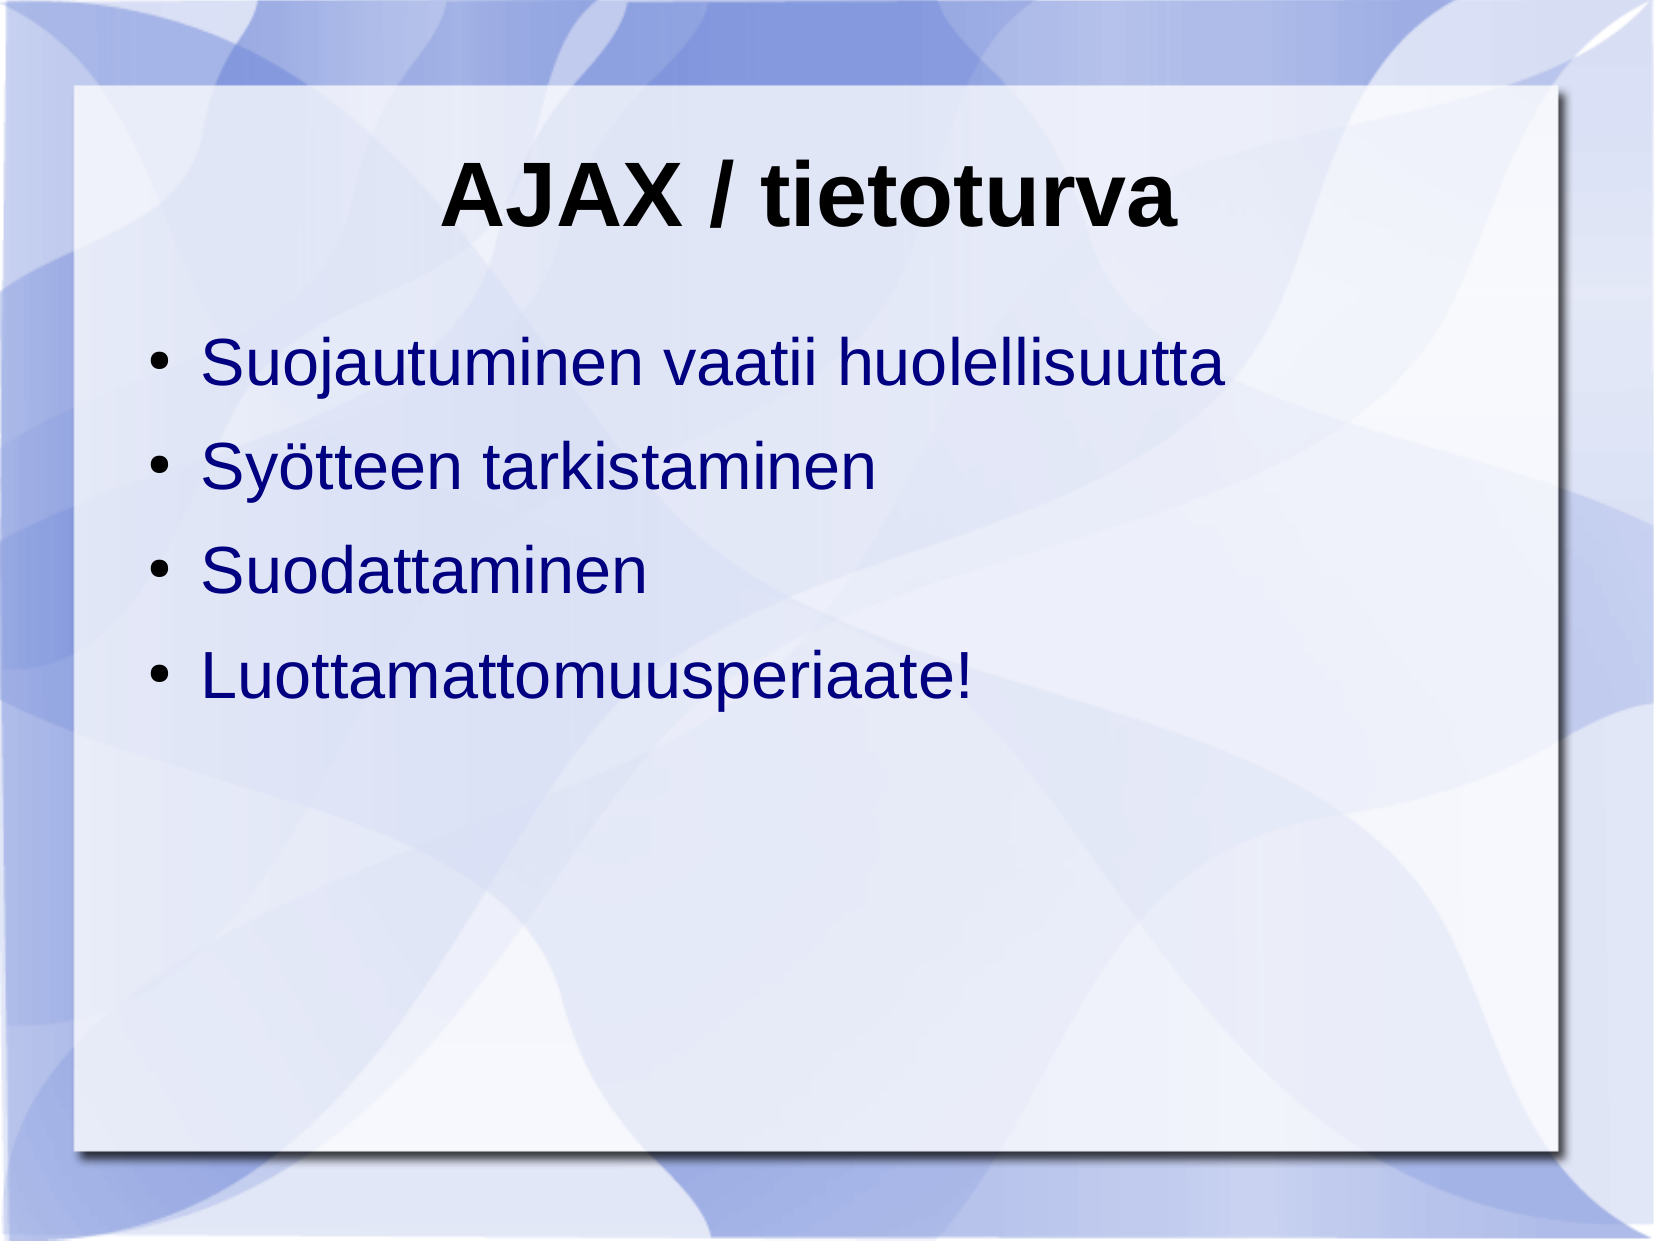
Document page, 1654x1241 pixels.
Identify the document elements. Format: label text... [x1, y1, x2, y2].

picture [0, 0, 1654, 1241]
list Suojautuminen vaatii huolellisuutta Syötteen tarkistaminen Suodattaminen Luottamattomuusperiaate! [129, 324, 1489, 975]
title AJAX / tietoturva [82, 90, 1536, 298]
